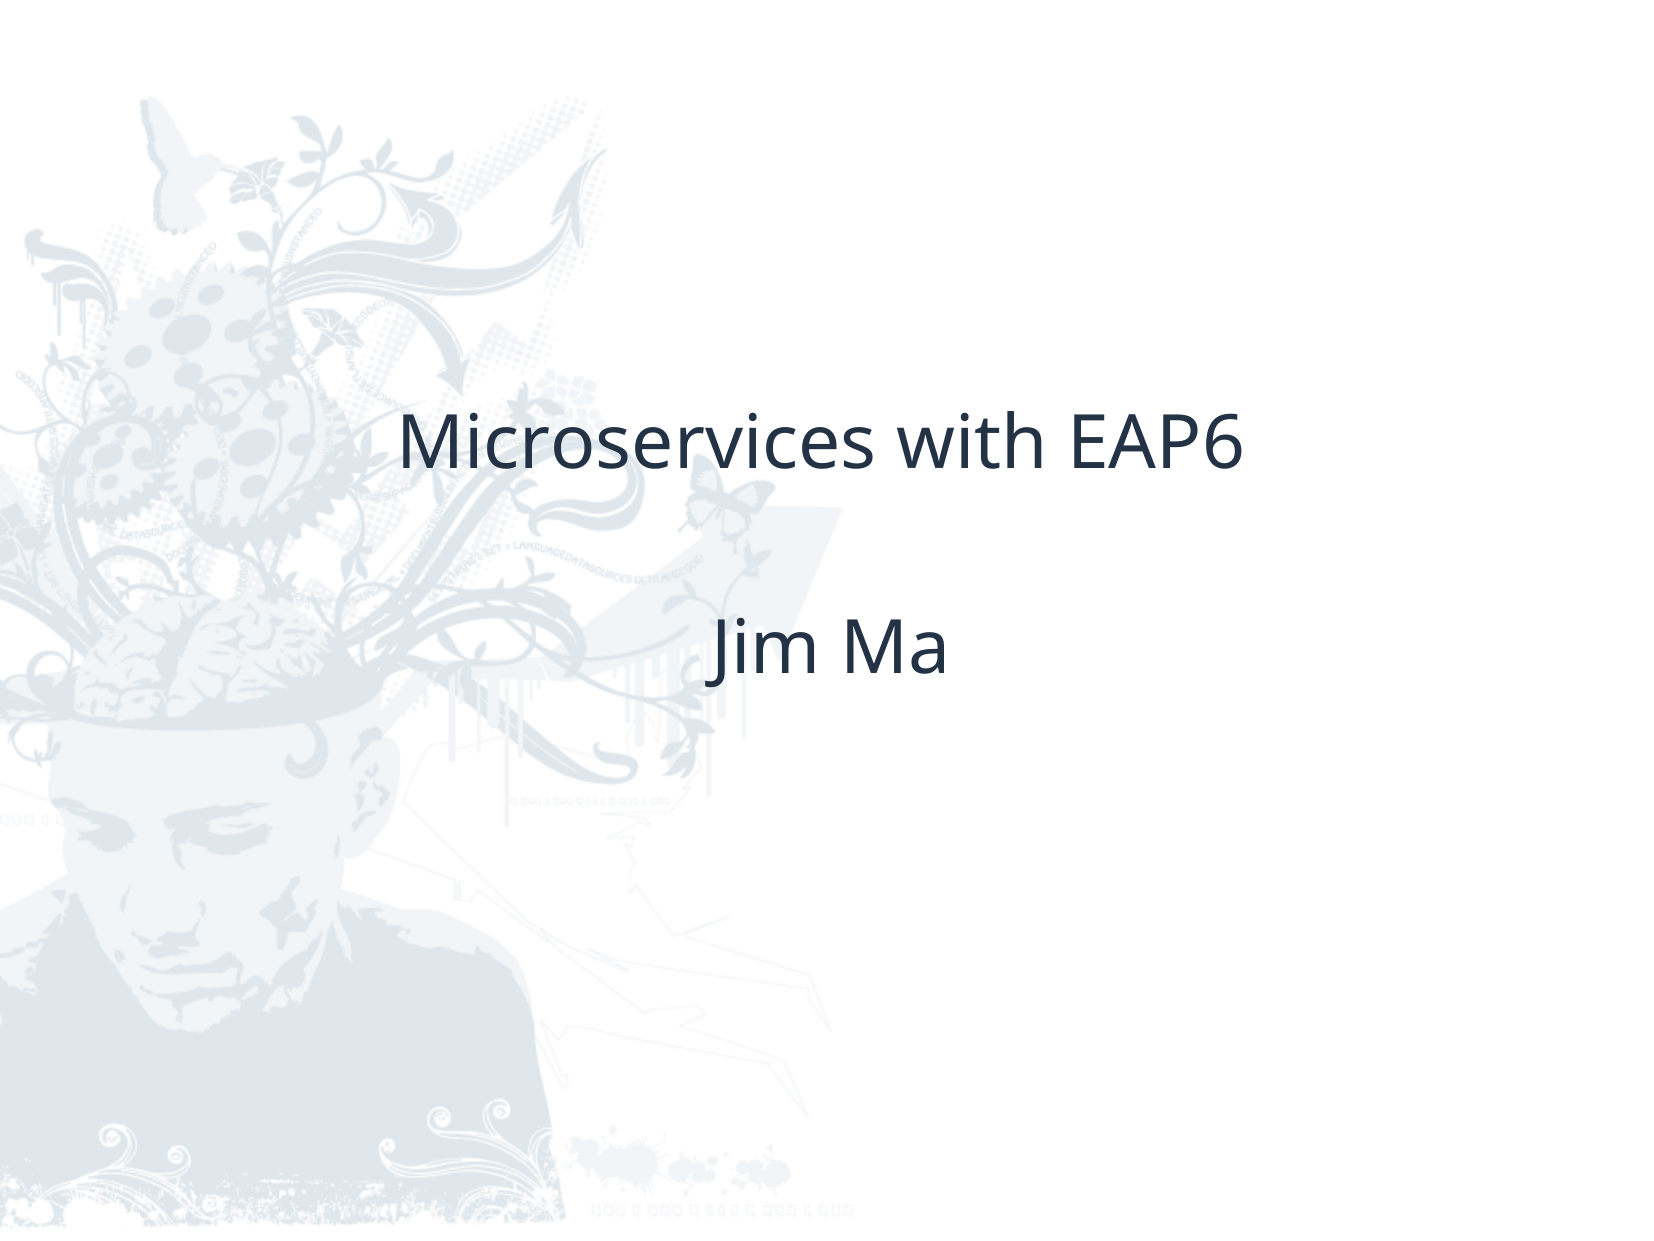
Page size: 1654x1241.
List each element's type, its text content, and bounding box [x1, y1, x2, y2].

picture [0, 0, 1654, 1241]
title Microservices with EAP6 Jim Ma [86, 326, 1576, 963]
